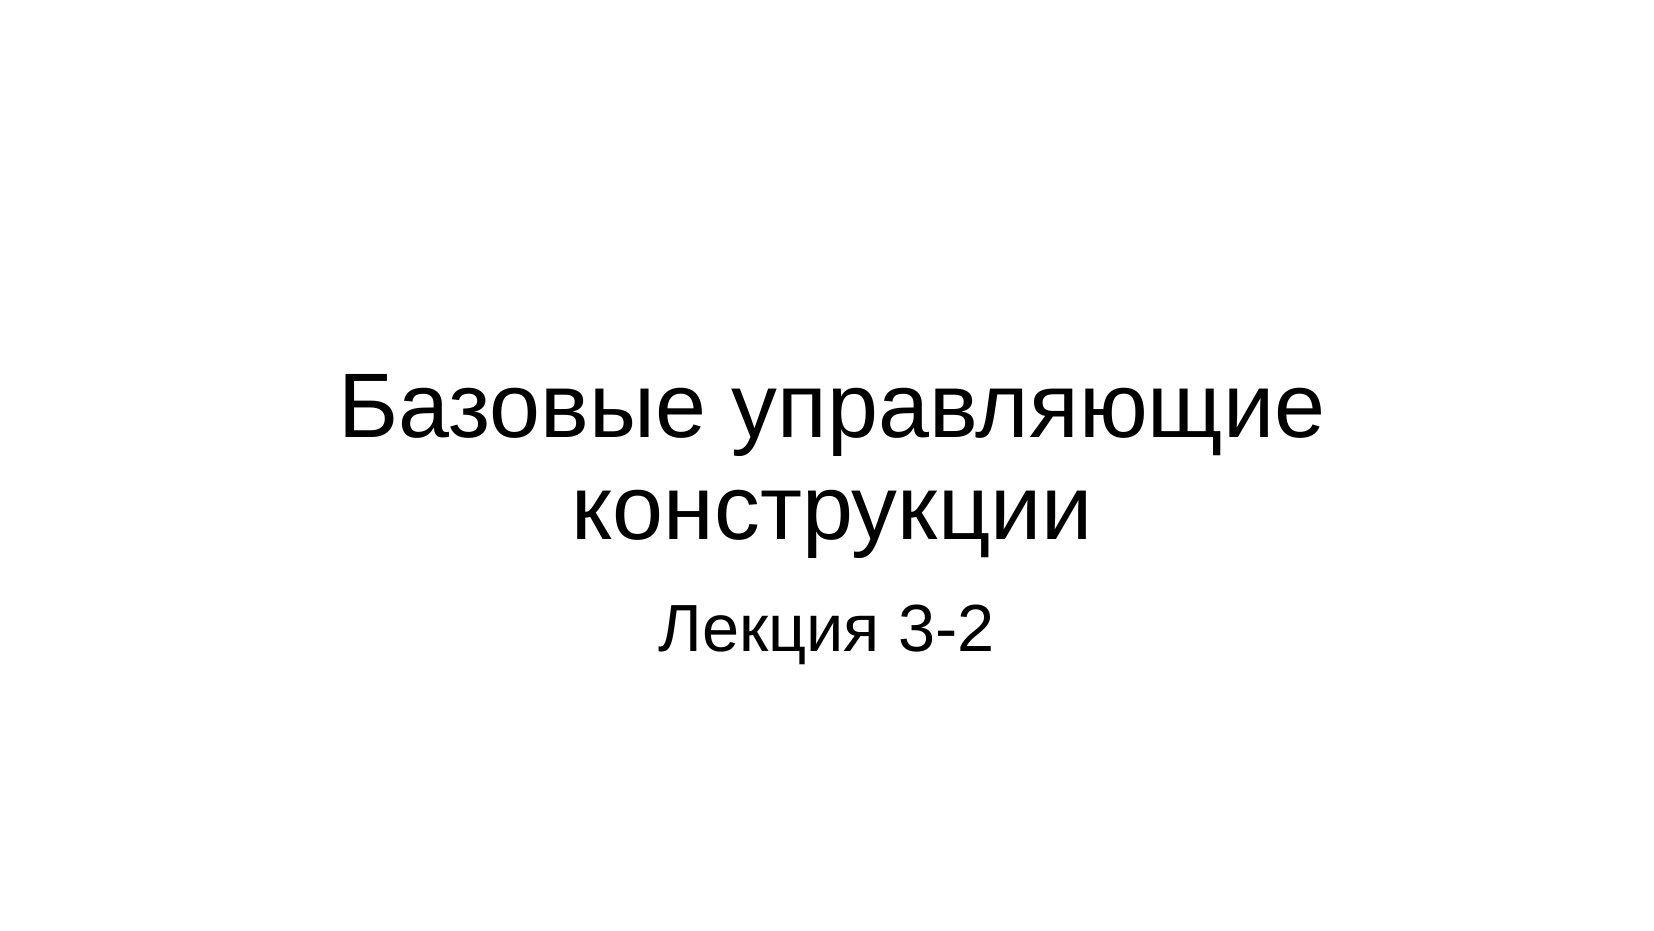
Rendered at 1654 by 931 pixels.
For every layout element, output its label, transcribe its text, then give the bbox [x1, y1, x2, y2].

list Лекция 3-2 [82, 590, 1571, 758]
title Базовые управляющие конструкции [88, 354, 1577, 560]
